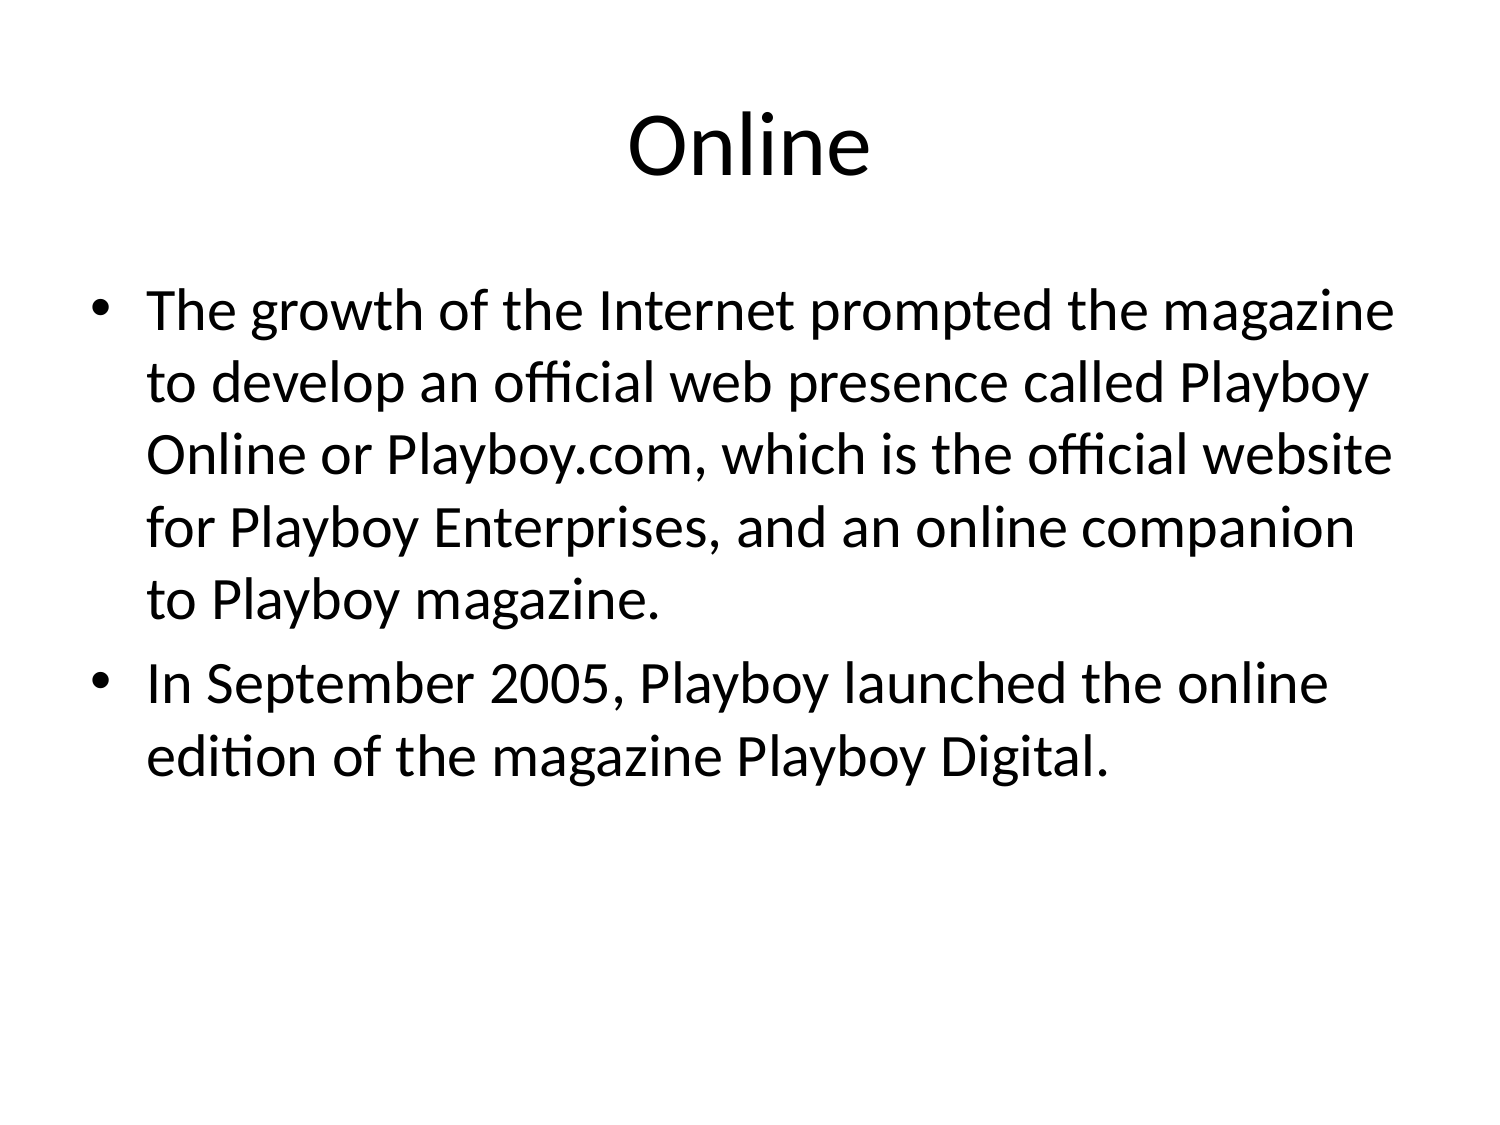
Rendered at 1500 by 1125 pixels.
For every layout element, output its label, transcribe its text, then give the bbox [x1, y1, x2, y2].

list The growth of the Internet prompted the magazine to develop an official web presence called Playboy Online or Playboy.com, which is the official website for Playboy Enterprises, and an online companion to Playboy magazine. In September 2005, Playboy launched the online edition of the magazine Playboy Digital. [75, 262, 1425, 1005]
title Online [75, 45, 1425, 233]
